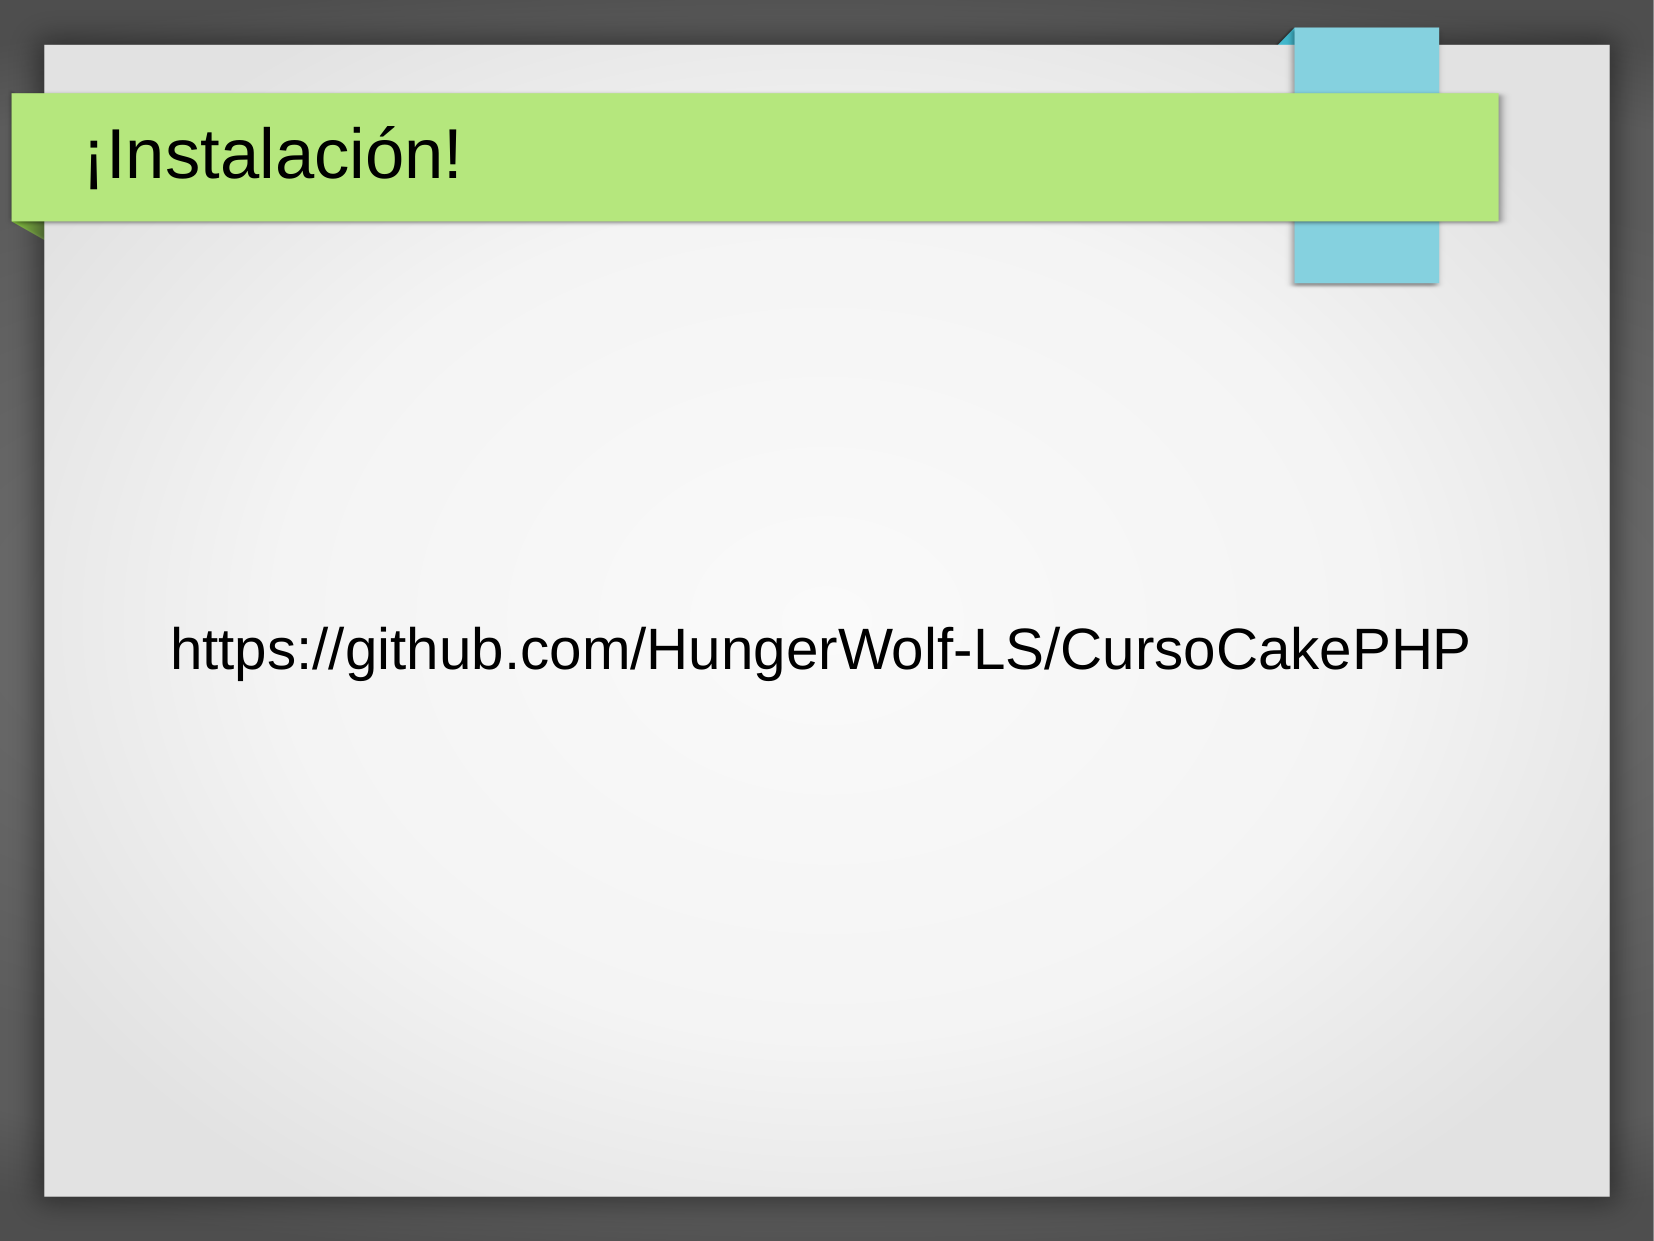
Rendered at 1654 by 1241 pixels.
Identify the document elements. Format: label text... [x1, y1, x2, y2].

title ¡Instalación! [82, 94, 1264, 213]
picture [0, 0, 1654, 1241]
subtitle https://github.com/HungerWolf-LS/CursoCakePHP [82, 290, 1571, 1010]
